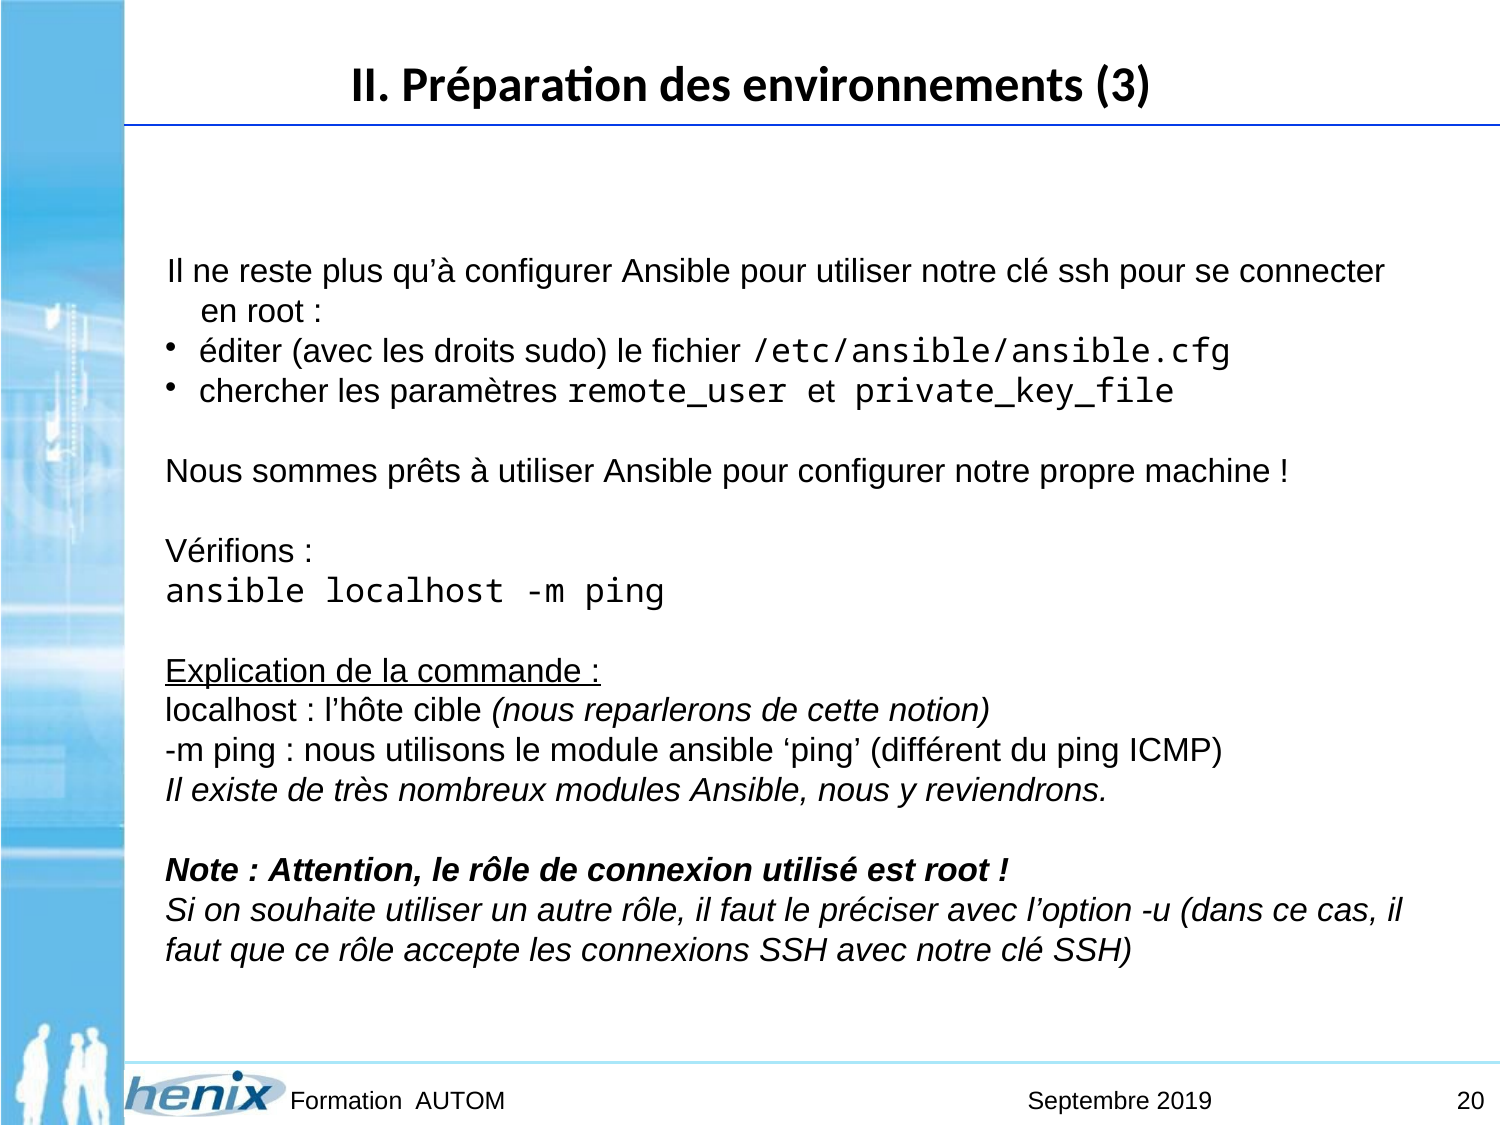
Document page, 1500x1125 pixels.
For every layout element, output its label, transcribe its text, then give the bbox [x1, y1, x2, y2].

text_box Il ne reste plus qu’à configurer Ansible pour utiliser notre clé ssh pour se connecter en root : éditer (avec les droits sudo) le fichier /etc/ansible/ansible.cfg chercher les paramètres remote_user et private_key_file Nous sommes prêts à utiliser Ansible pour configurer notre propre machine ! Vérifions : ansible localhost -m ping Explication de la commande : localhost : l’hôte cible (nous reparlerons de cette notion) -m ping : nous utilisons le module ansible ‘ping’ (différent du ping ICMP) Il existe de très nombreux modules Ansible, nous y reviendrons. Note : Attention, le rôle de connexion utilisé est root ! Si on souhaite utiliser un autre rôle, il faut le préciser avec l’option -u (dans ce cas, il faut que ce rôle accepte les connexions SSH avec notre clé SSH) [150, 242, 1438, 1034]
picture [0, 0, 126, 1125]
text_box 20 [1454, 1084, 1488, 1115]
text_box II. Préparation des environnements (3) [138, 50, 1363, 112]
text_box [123, 1070, 287, 1117]
text_box Formation AUTOM [288, 1084, 507, 1115]
text_box Septembre 2019 [1025, 1084, 1312, 1115]
